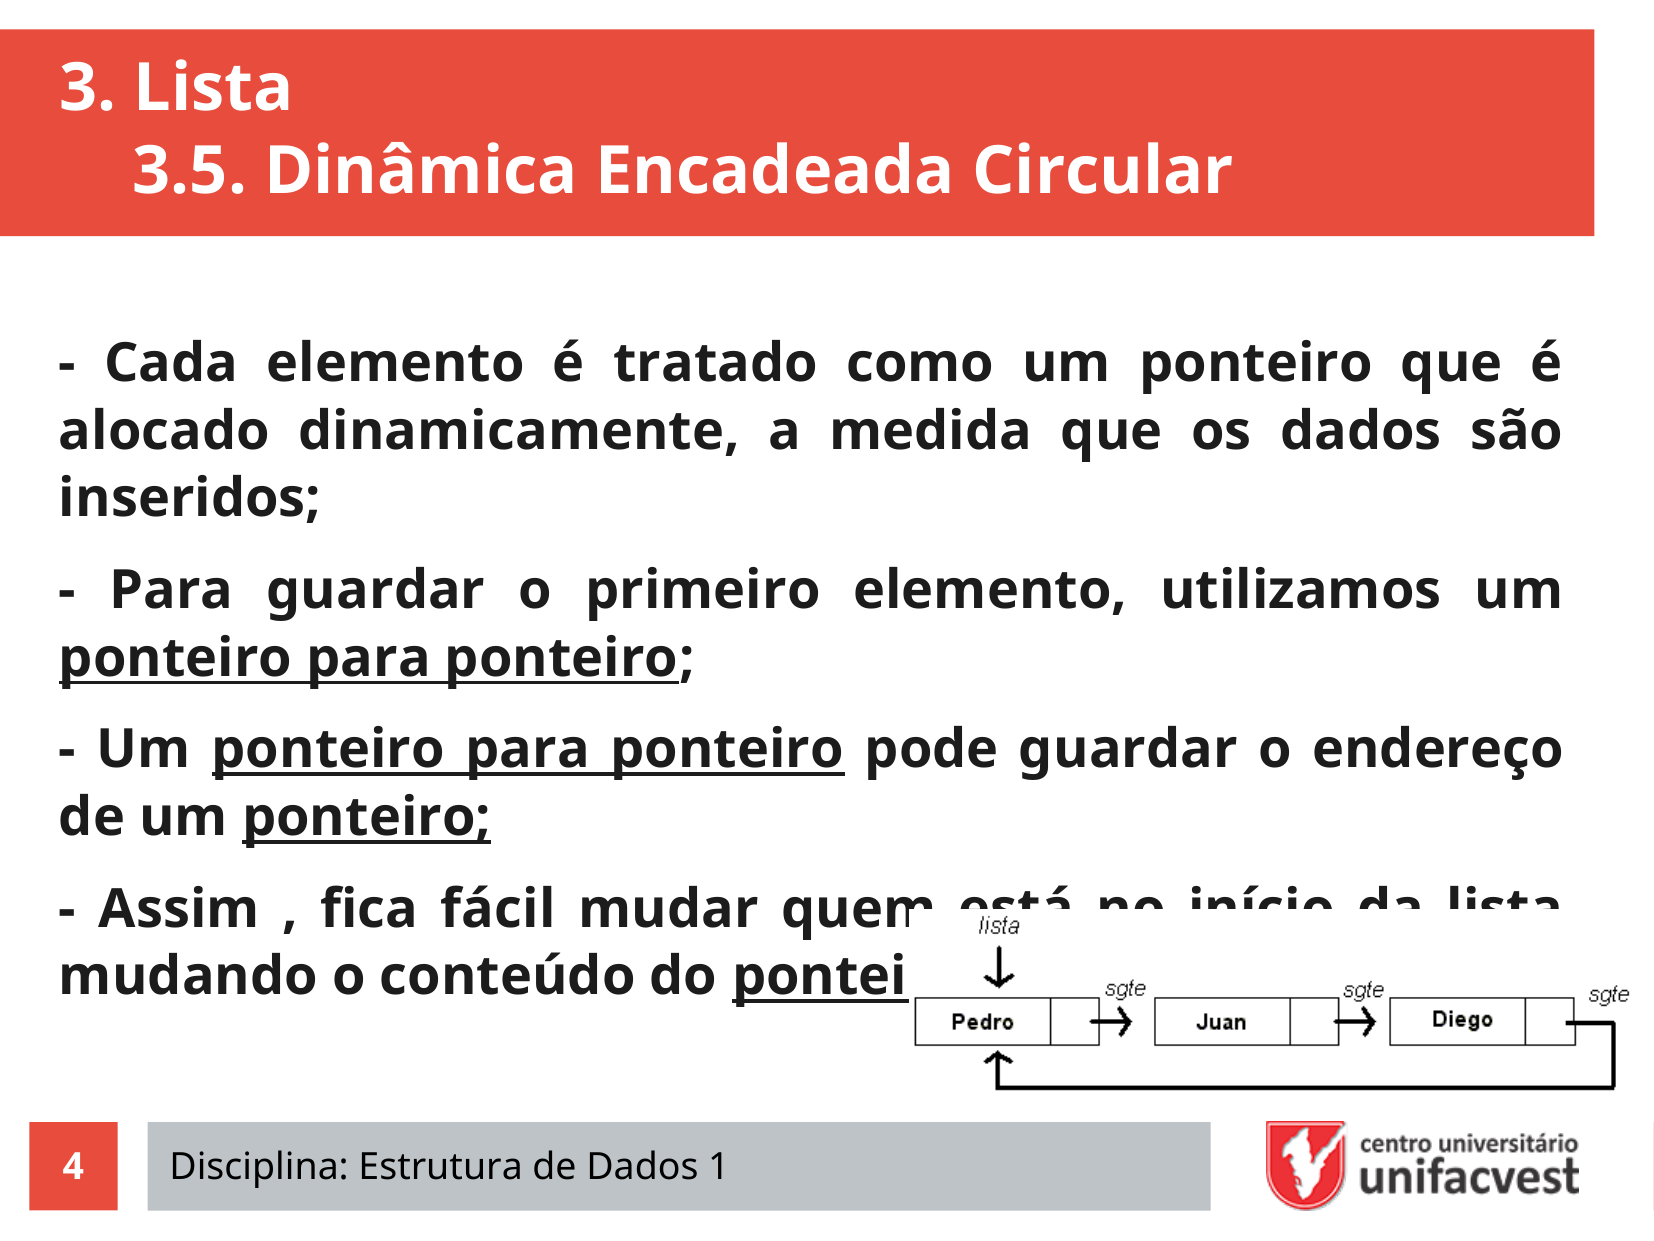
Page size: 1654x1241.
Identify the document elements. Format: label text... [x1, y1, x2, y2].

text_box Disciplina: Estrutura de Dados 1 [154, 1132, 1205, 1196]
title 3. Lista 3.5. Dinâmica Encadeada Circular [59, 59, 1595, 207]
picture [1266, 1121, 1579, 1211]
text_box [1238, 1120, 1654, 1212]
picture [909, 909, 1638, 1108]
list - Cada elemento é tratado como um ponteiro que é alocado dinamicamente, a medida que os dados são inseridos; - Para guardar o primeiro elemento, utilizamos um ponteiro para ponteiro; - Um ponteiro para ponteiro pode guardar o endereço de um ponteiro; - Assim , fica fácil mudar quem está no início da lista mudando o conteúdo do ponteiro para ponteiro; [59, 324, 1566, 1093]
